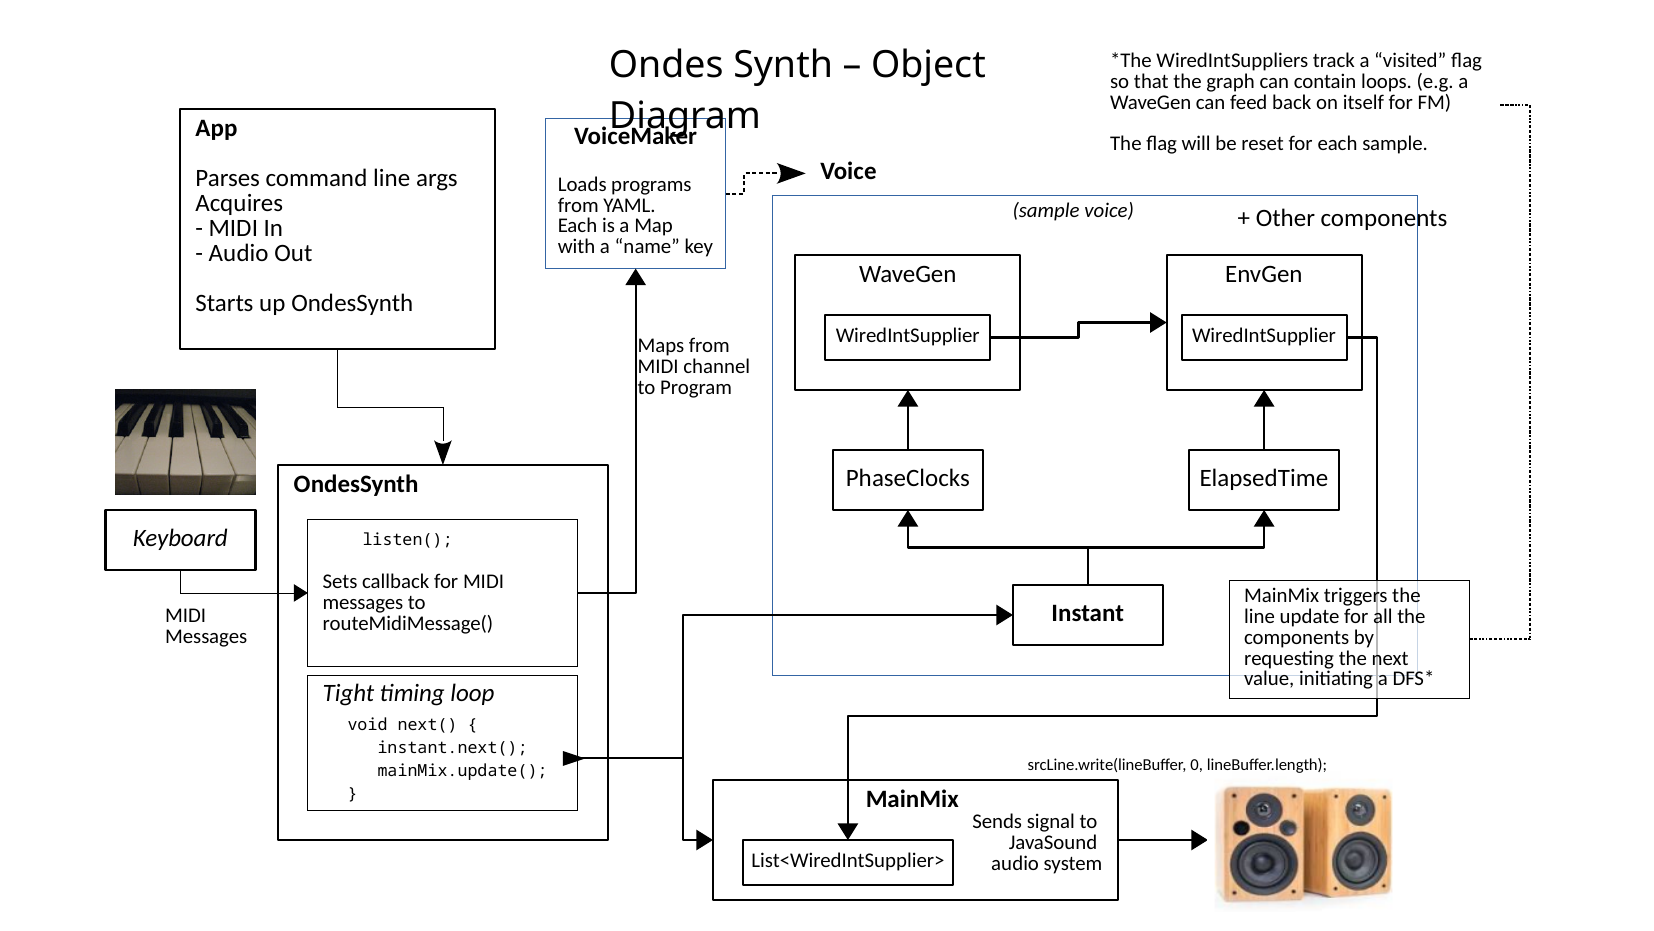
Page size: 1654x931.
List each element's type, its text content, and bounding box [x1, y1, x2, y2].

text_box Keyboard [105, 510, 256, 571]
text_box Voice [805, 153, 956, 194]
text_box WiredIntSupplier [825, 315, 991, 361]
text_box void next() { instant.next(); mainMix.update(); } [292, 705, 563, 804]
picture [115, 389, 256, 496]
text_box [772, 195, 1418, 676]
text_box List<WiredIntSupplier> [742, 840, 953, 886]
text_box *The WiredIntSuppliers track a “visited” flag so that the graph can contain loops. (e.g. a WaveGen can feed back on itself for FM) The flag will be reset for each sample. [1095, 45, 1501, 166]
text_box OndesSynth [308, 661, 577, 666]
text_box listen(); Sets callback for MIDI messages to routeMidiMessage() [307, 519, 578, 661]
text_box MainMix triggers the line update for all the components by requesting the next value, initiating a DFS* [1229, 580, 1470, 699]
text_box Maps from MIDI channel to Program [622, 330, 773, 408]
text_box + Other components [1222, 200, 1463, 241]
text_box PhaseClocks [832, 450, 983, 511]
text_box OndesSynth [277, 594, 608, 841]
text_box (sample voice) [997, 195, 1178, 231]
text_box OndesSynth [277, 465, 608, 593]
text_box Ondes Synth – Object Diagram [594, 30, 1060, 91]
text_box MainMix Sends signal to JavaSound audio system [712, 780, 1118, 901]
text_box Tight timing loop [307, 762, 578, 811]
text_box MIDI Messages [150, 600, 271, 661]
text_box App Parses command line args Acquires - MIDI In - Audio Out Starts up OndesSynth [179, 109, 495, 350]
picture [1207, 768, 1403, 912]
text_box ElapsedTime [1189, 450, 1340, 511]
text_box WiredIntSupplier [1181, 315, 1347, 361]
text_box Tight timing loop [307, 675, 578, 755]
text_box srcLine.write(lineBuffer, 0, lineBuffer.length); [1012, 750, 1343, 782]
text_box VoiceMaker Loads programs from YAML. Each is a Map with a “name” key [545, 118, 726, 269]
